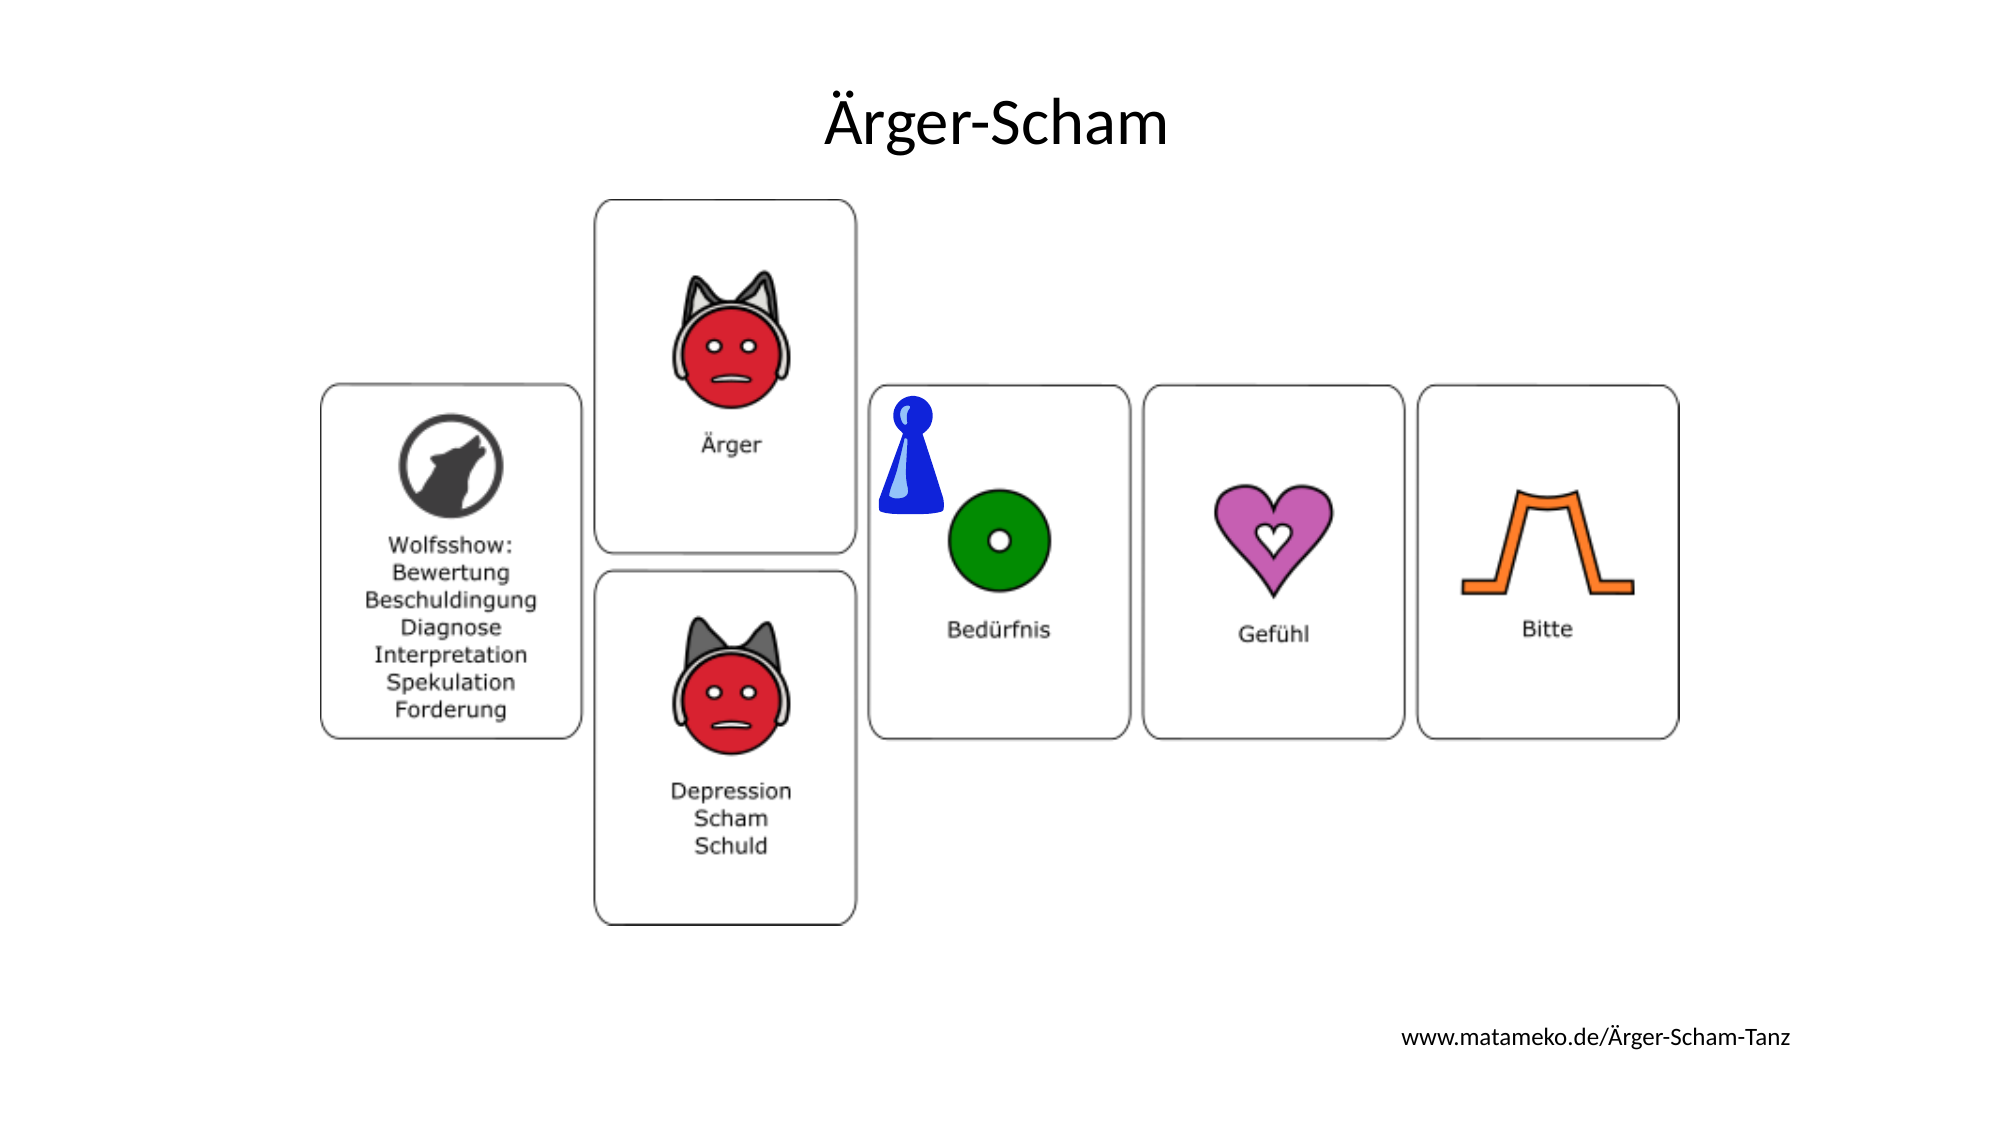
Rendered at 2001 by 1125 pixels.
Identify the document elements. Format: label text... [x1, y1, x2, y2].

picture [320, 199, 1680, 926]
text_box Ärger-Scham [809, 70, 1191, 167]
text_box [878, 395, 944, 515]
text_box www.matameko.de/Ärger-Scham-Tanz [1386, 1013, 1807, 1058]
